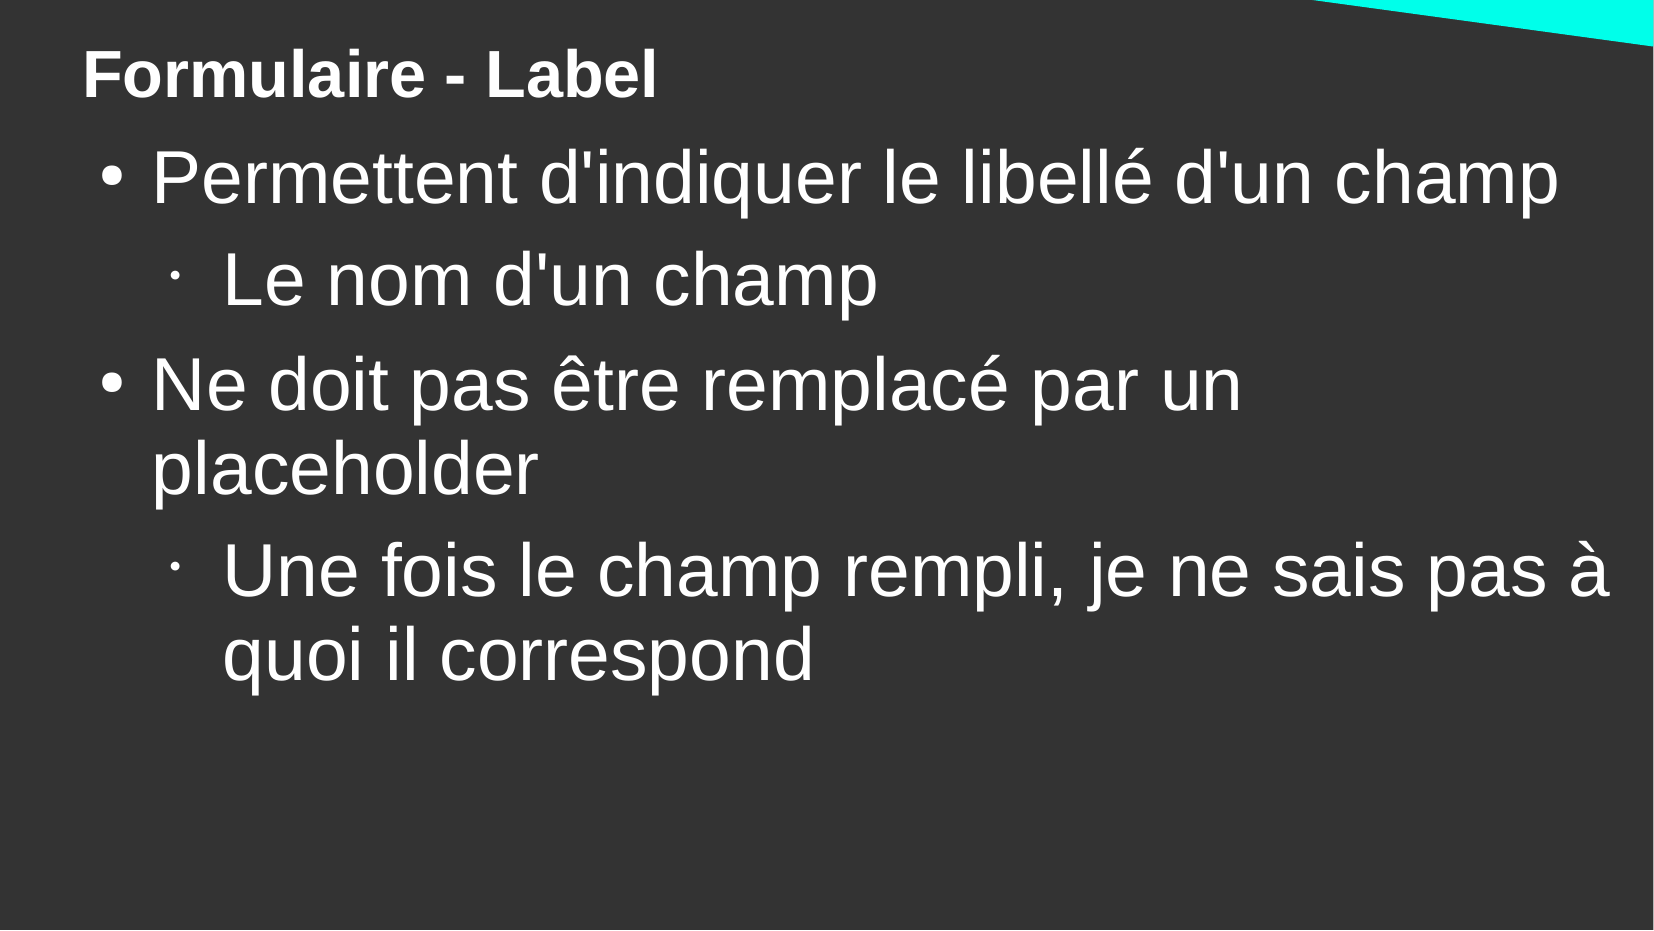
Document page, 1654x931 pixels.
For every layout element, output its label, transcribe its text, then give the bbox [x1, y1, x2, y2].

text_box [1312, 0, 1654, 47]
title Formulaire - Label [82, 37, 1571, 114]
list Permettent d'indiquer le libellé d'un champ Le nom d'un champ Ne doit pas être remplacé par un placeholder Une fois le champ rempli, je ne sais pas à quoi il correspond [80, 135, 1620, 709]
